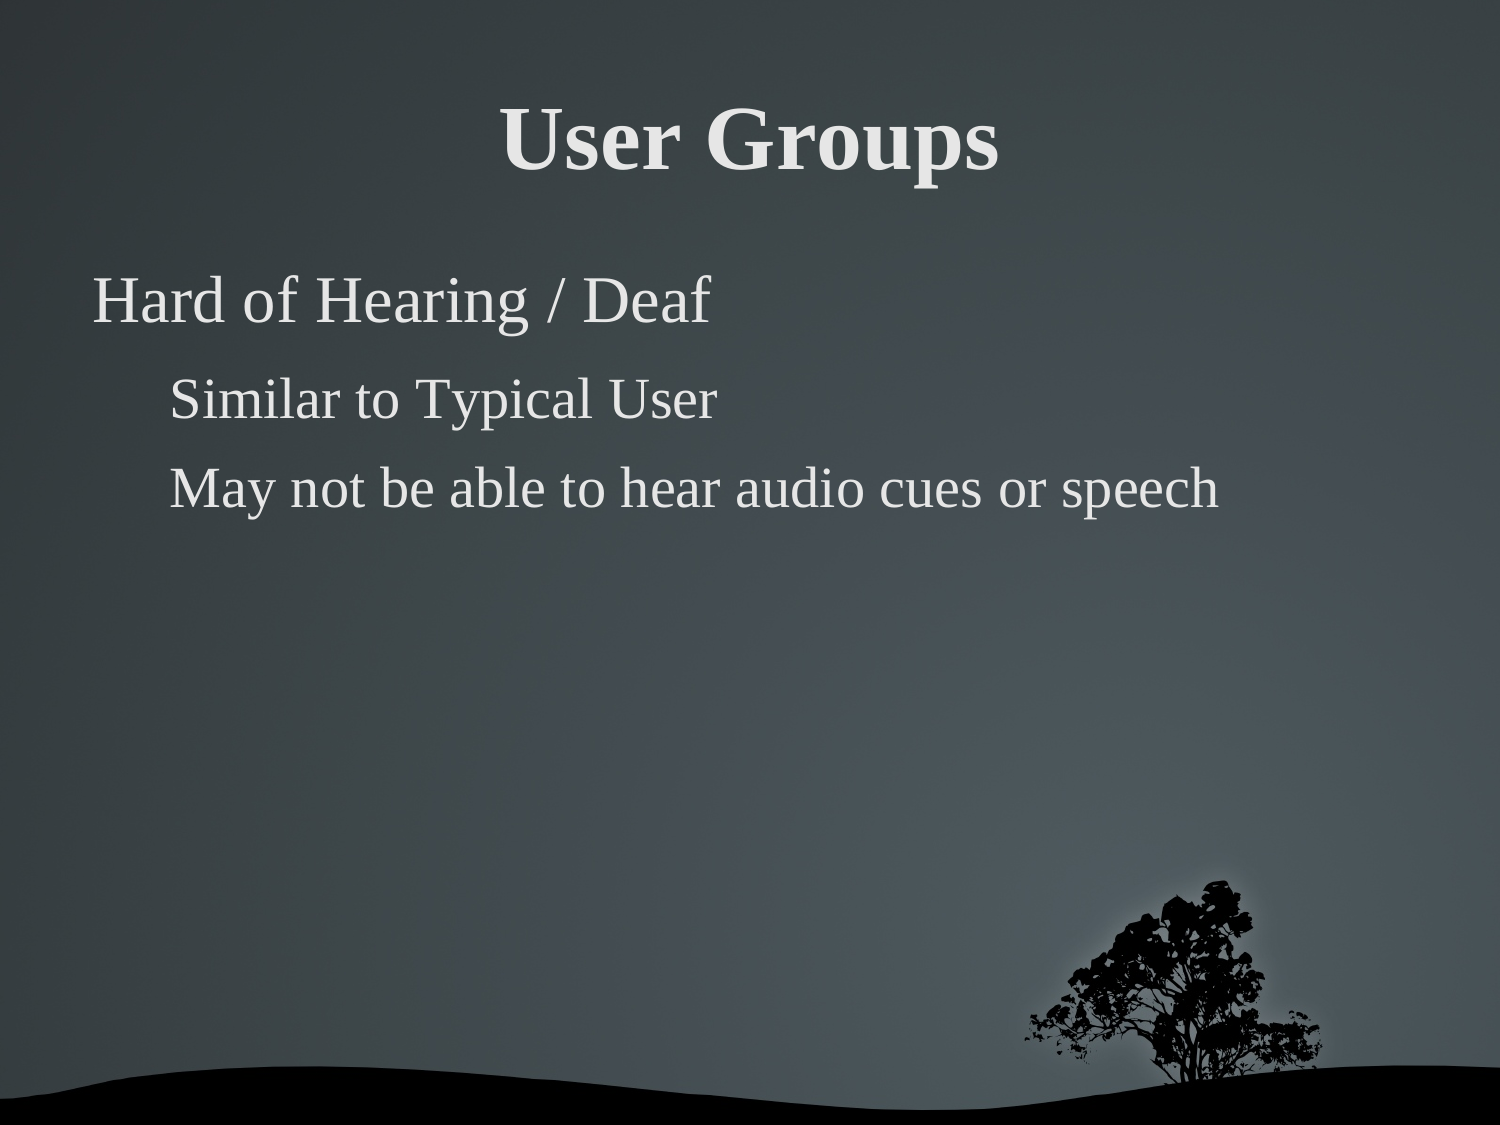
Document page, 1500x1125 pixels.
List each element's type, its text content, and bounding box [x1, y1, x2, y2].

list Hard of Hearing / Deaf Similar to Typical User May not be able to hear audio cues or speech [75, 263, 1425, 1006]
picture [0, 0, 1500, 1125]
title User Groups [75, 37, 1425, 241]
